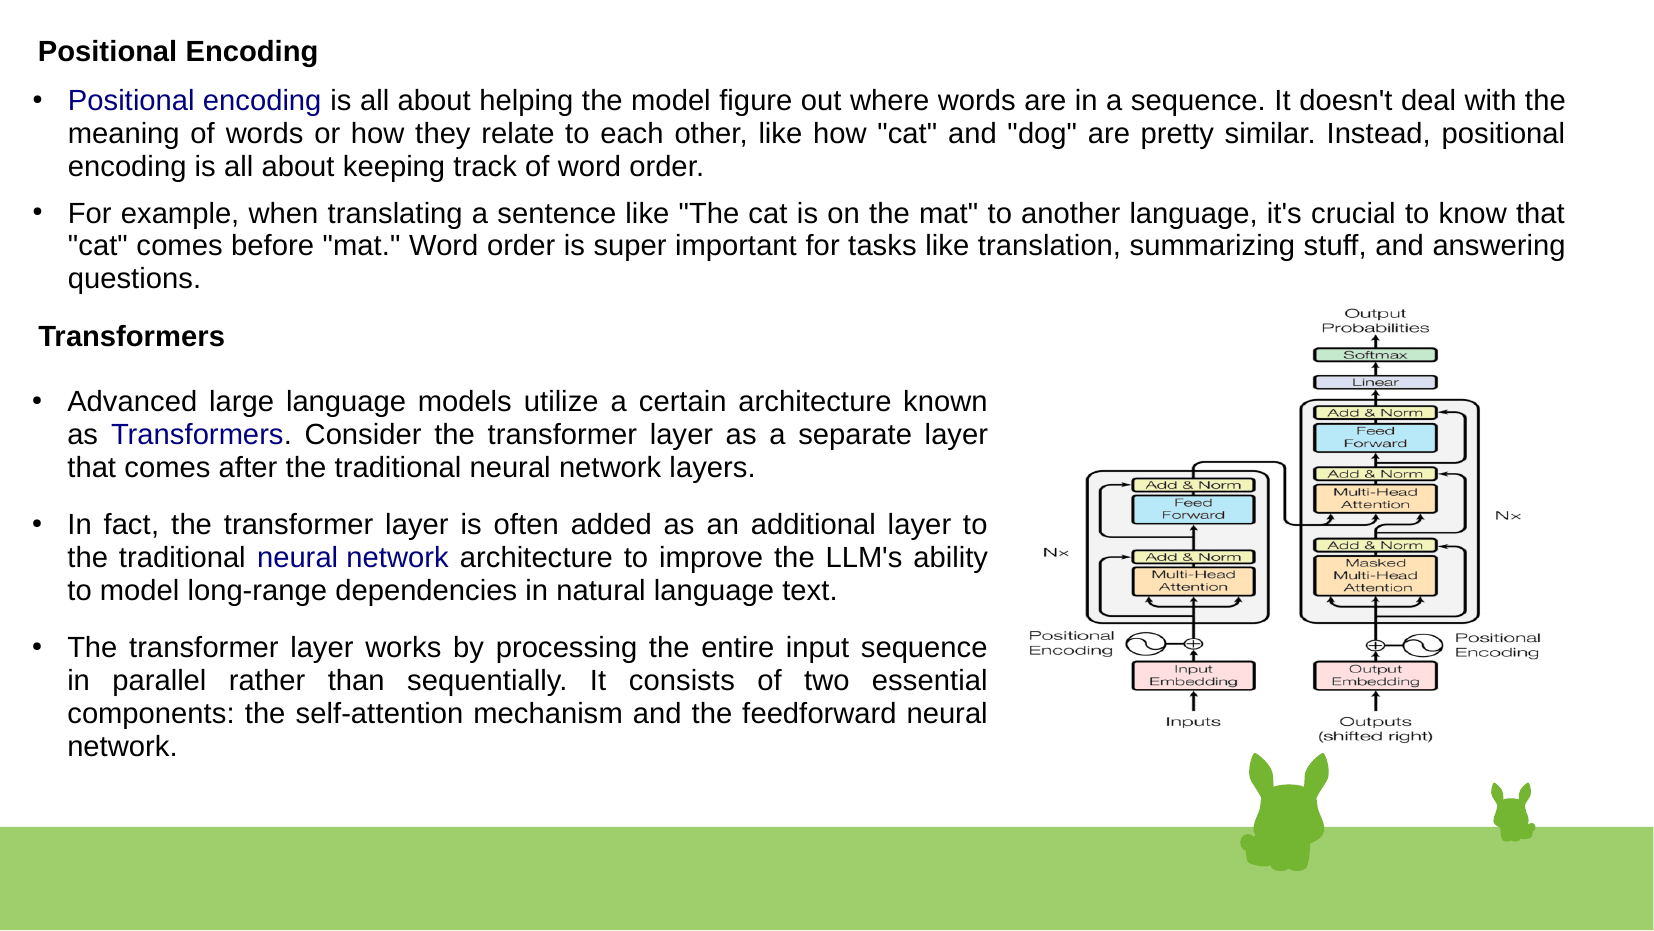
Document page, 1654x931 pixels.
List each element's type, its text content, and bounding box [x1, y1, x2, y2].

text_box Positional encoding is all about helping the model figure out where words are in a sequence. It doesn't deal with the meaning of words or how they relate to each other, like how "cat" and "dog" are pretty similar. Instead, positional encoding is all about keeping track of word order. For example, when translating a sentence like "The cat is on the mat" to another language, it's crucial to know that "cat" comes before "mat." Word order is super important for tasks like translation, summarizing stuff, and answering questions. [17, 76, 1583, 225]
text_box Transformers [23, 312, 303, 367]
picture [1003, 295, 1565, 753]
text_box Advanced large language models utilize a certain architecture known as Transformers. Consider the transformer layer as a separate layer that comes after the traditional neural network layers. In fact, the transformer layer is often added as an additional layer to the traditional neural network architecture to improve the LLM's ability to model long-range dependencies in natural language text. The transformer layer works by processing the entire input sequence in parallel rather than sequentially. It consists of two essential components: the self-attention mechanism and the feedforward neural network. [17, 377, 1004, 916]
text_box Positional Encoding [23, 27, 1654, 166]
